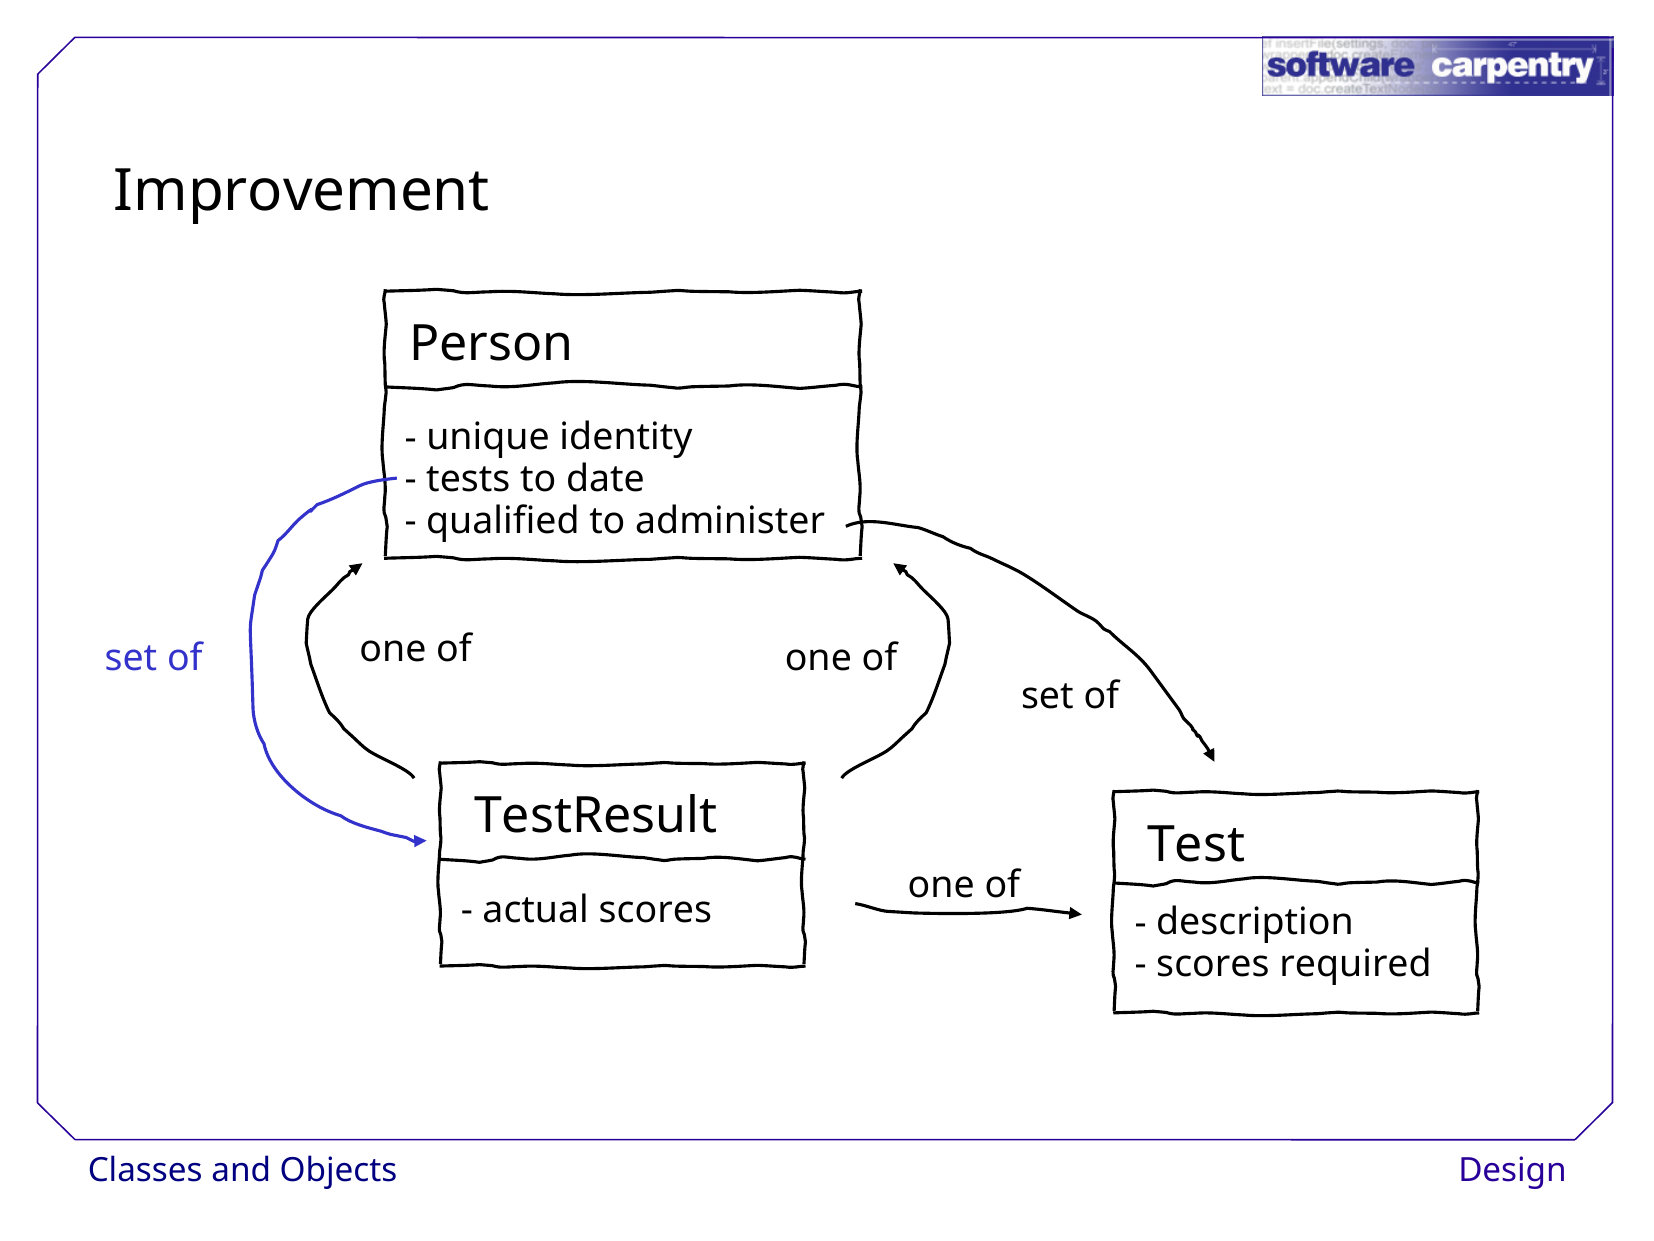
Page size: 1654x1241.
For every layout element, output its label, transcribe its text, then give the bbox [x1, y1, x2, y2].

text_box description - scores required [1119, 893, 1461, 993]
text_box one of [892, 856, 1054, 914]
text_box set of [89, 629, 232, 687]
text_box Person [394, 308, 589, 380]
text_box TestResult [459, 780, 733, 852]
text_box Test [1132, 809, 1261, 881]
text_box unique identity - tests to date - qualified to administer [389, 408, 853, 550]
text_box one of [770, 629, 931, 687]
text_box set of [1006, 667, 1149, 725]
text_box Improvement [99, 109, 1517, 231]
picture [1262, 36, 1614, 96]
text_box one of [344, 620, 506, 678]
text_box actual scores [446, 881, 787, 939]
